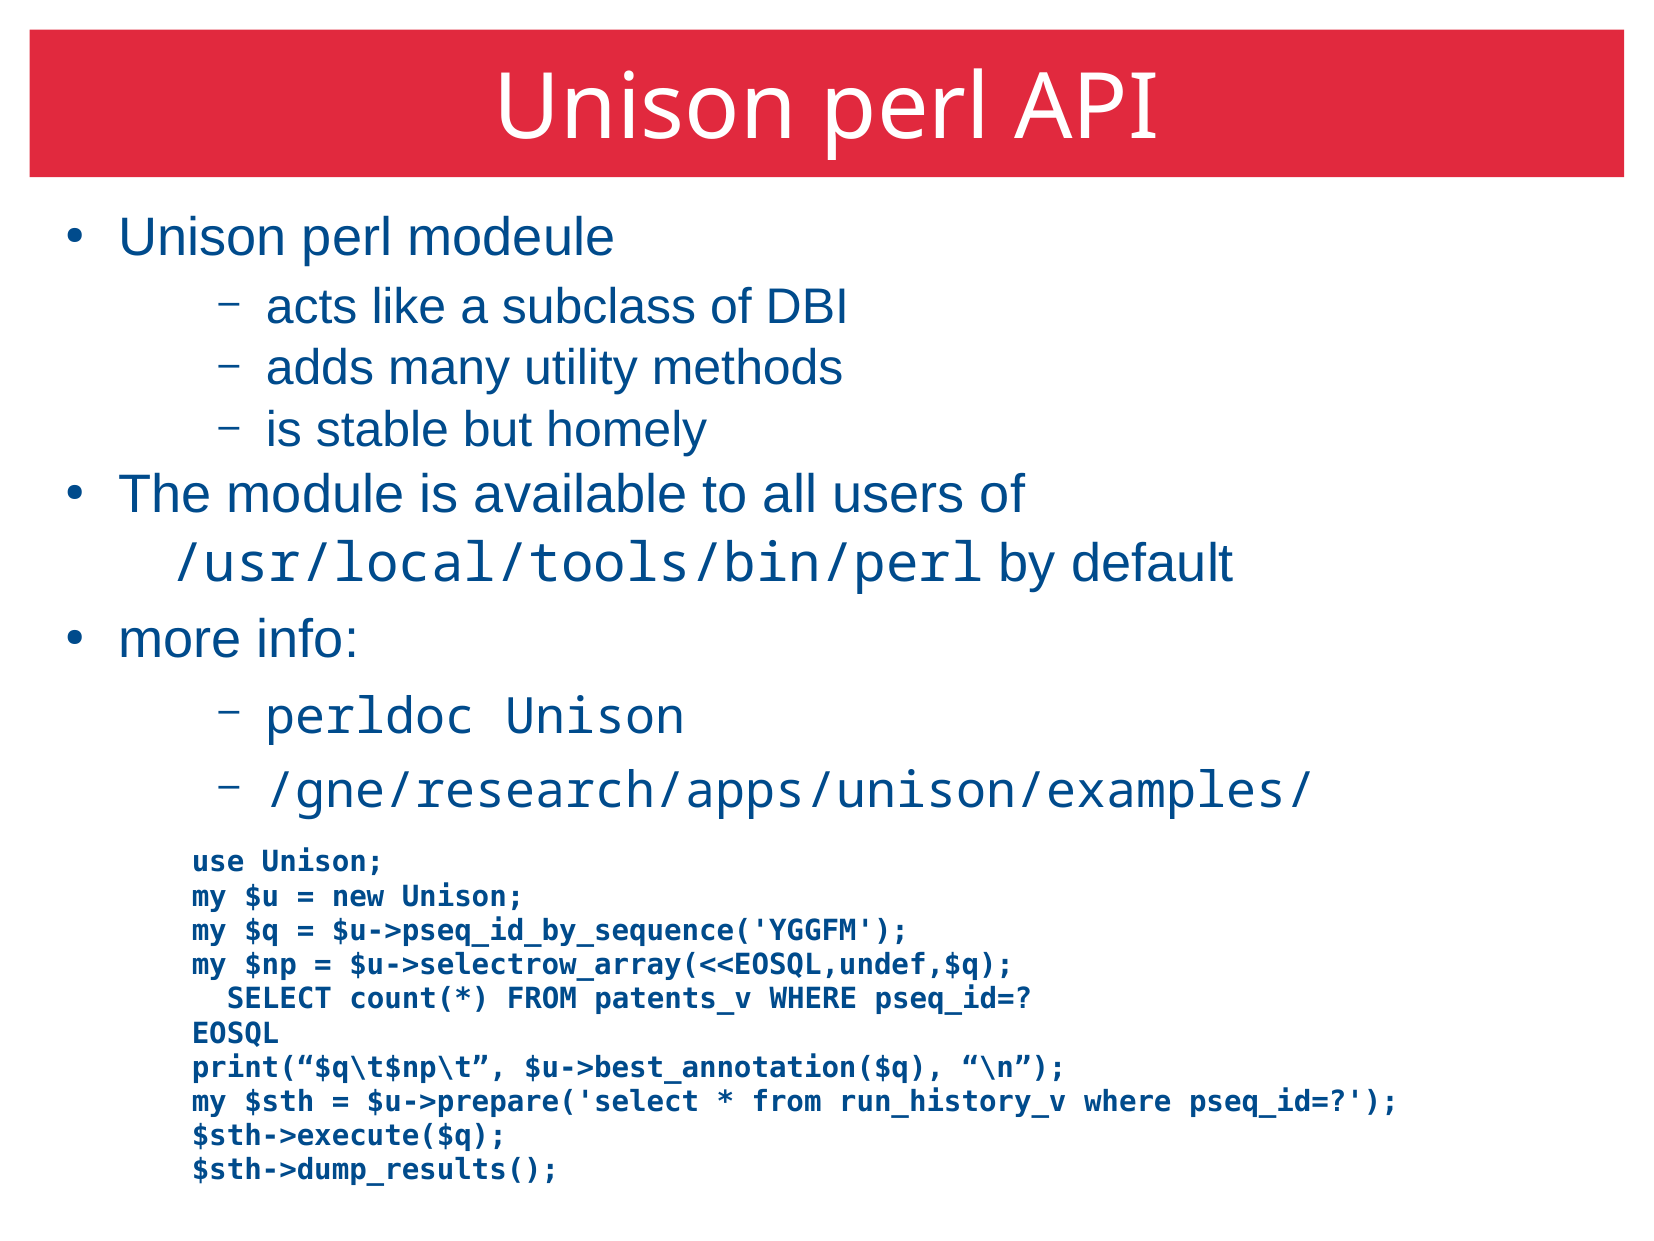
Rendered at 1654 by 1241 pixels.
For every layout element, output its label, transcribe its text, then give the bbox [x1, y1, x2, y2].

title Unison perl API [29, 29, 1625, 178]
list Unison perl modeule acts like a subclass of DBI adds many utility methods is stable but homely The module is available to all users of /usr/local/tools/bin/perl by default more info: perldoc Unison /gne/research/apps/unison/examples/ [29, 206, 1625, 786]
text_box use Unison; my $u = new Unison; my $q = $u->pseq_id_by_sequence('YGGFM'); my $np = $u->selectrow_array(<<EOSQL,undef,$q); SELECT count(*) FROM patents_v WHERE pseq_id=? EOSQL print(“$q\t$np\t”, $u->best_annotation($q), “\n”); my $sth = $u->prepare('select * from run_history_v where pseq_id=?'); $sth->execute($q); $sth->dump_results(); [177, 837, 1477, 1211]
